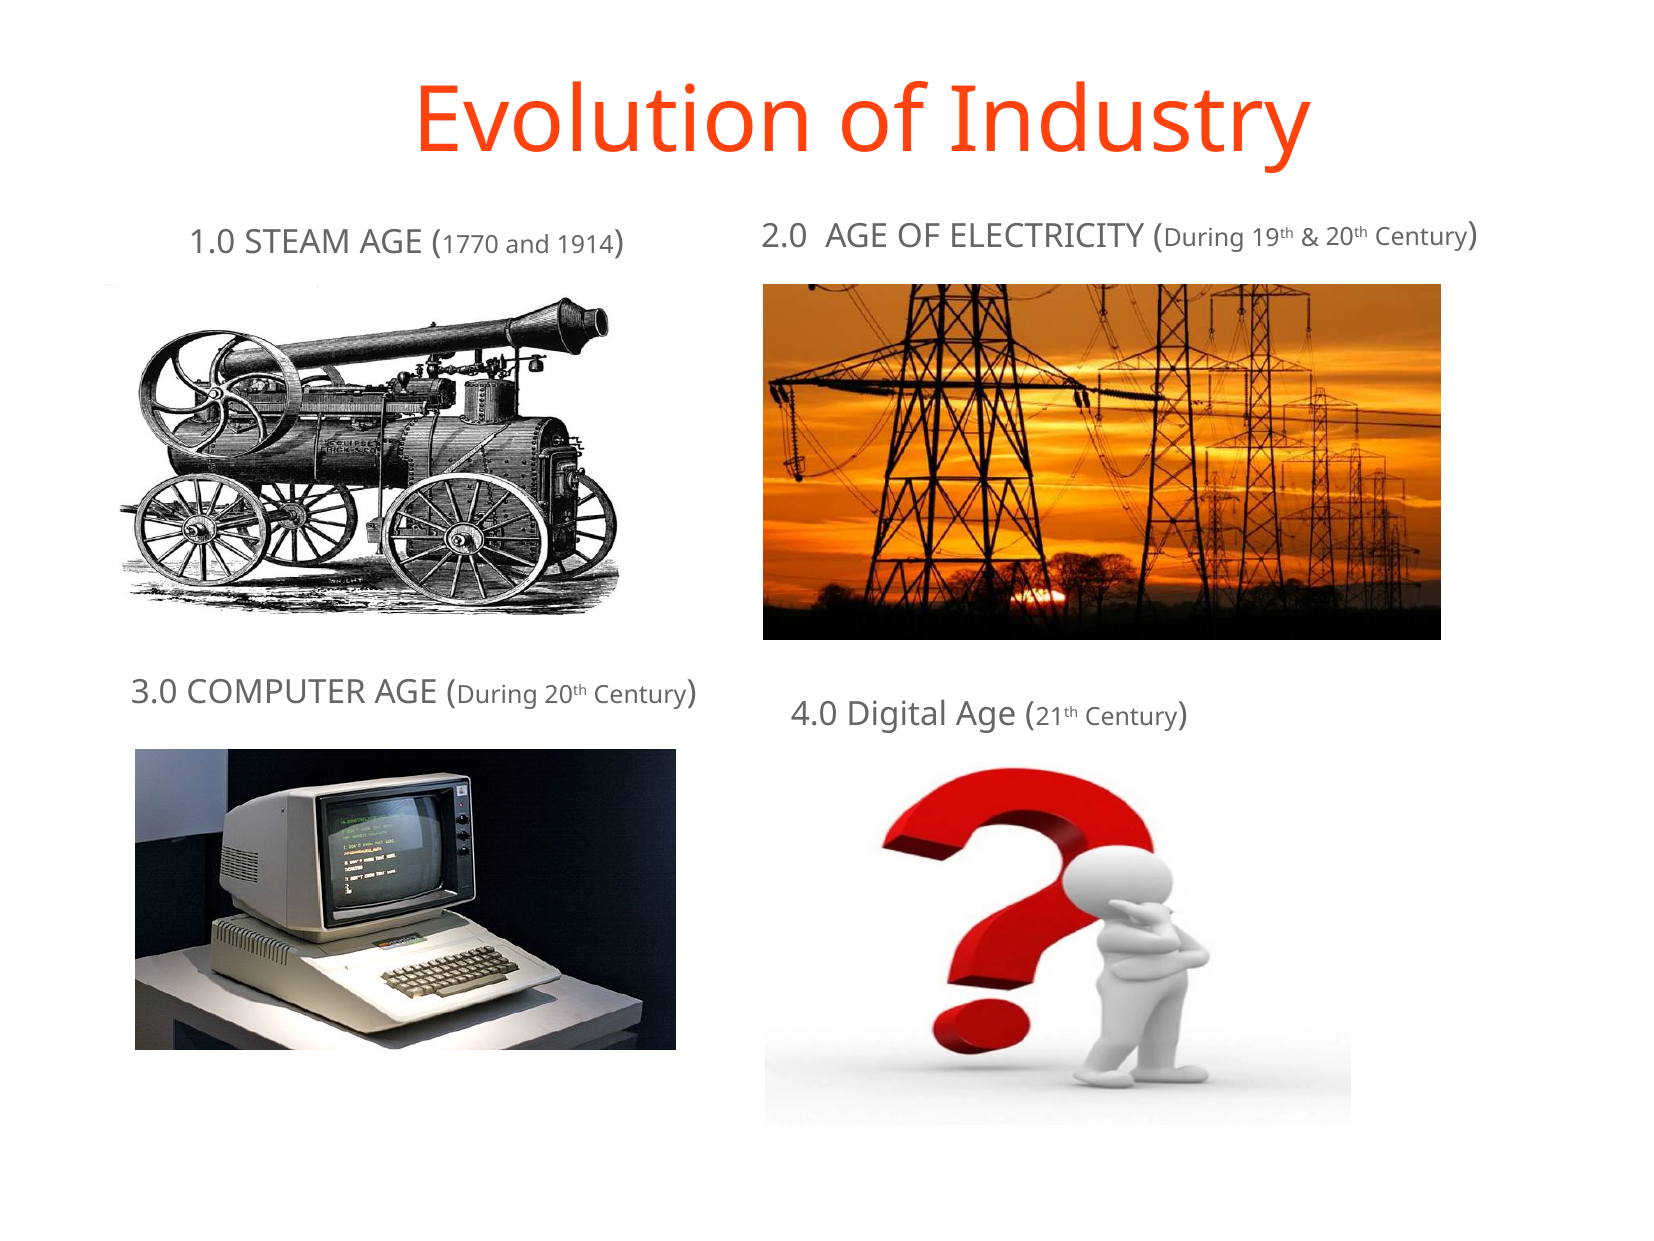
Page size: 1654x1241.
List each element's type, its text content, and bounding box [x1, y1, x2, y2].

picture [763, 284, 1441, 640]
list 1.0 STEAM AGE (1770 and 1914) [82, 218, 646, 301]
picture [135, 749, 676, 1051]
title Evolution of Industry [82, 28, 1571, 205]
list 4.0 Digital Age (21th Century) [720, 690, 1246, 773]
picture [765, 749, 1351, 1126]
list 2.0 AGE OF ELECTRICITY (During 19th & 20th Century) [690, 210, 1501, 295]
list 3.0 COMPUTER AGE (During 20th Century) [60, 667, 721, 751]
picture [105, 284, 631, 616]
